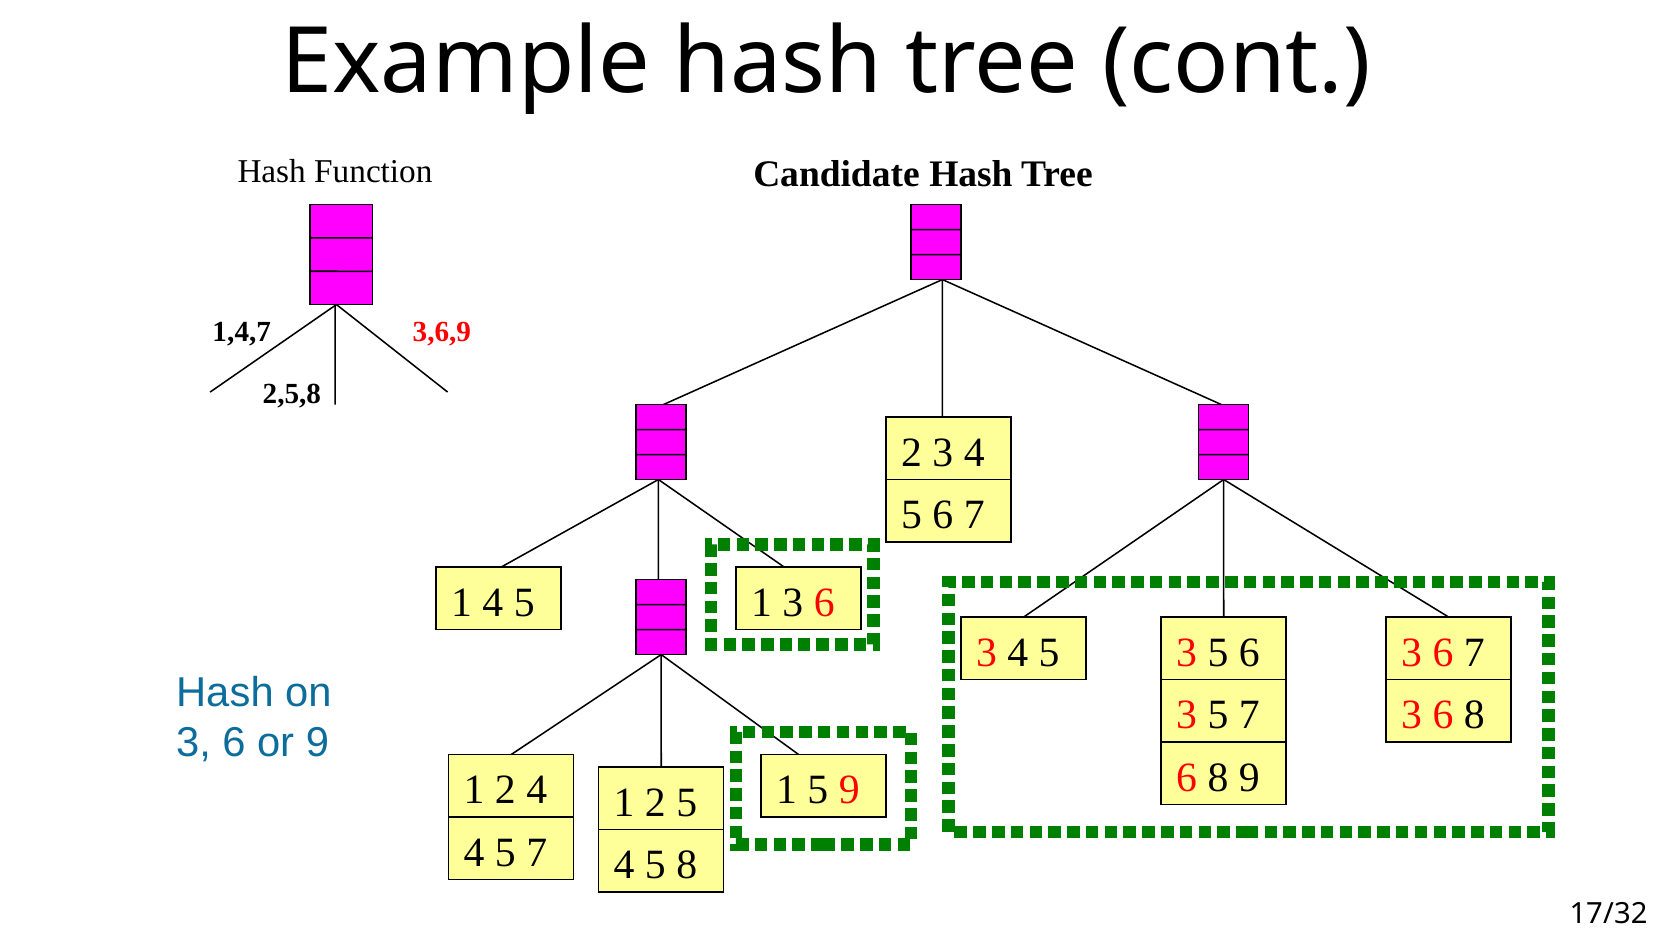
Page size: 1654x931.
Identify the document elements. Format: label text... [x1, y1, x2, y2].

text_box 2,5,8 [247, 367, 337, 417]
text_box [636, 579, 687, 603]
text_box 1,4,7 [197, 304, 287, 355]
text_box [310, 239, 373, 270]
text_box [563, 754, 574, 880]
text_box [911, 204, 962, 228]
text_box [875, 754, 887, 817]
text_box [310, 273, 373, 305]
text_box 3 5 7 [1161, 679, 1275, 742]
text_box [911, 231, 962, 253]
text_box 1 4 5 [436, 567, 550, 632]
text_box 4 5 8 [598, 829, 713, 895]
text_box [636, 606, 687, 628]
text_box [1198, 456, 1249, 480]
text_box 1 5 9 [761, 754, 875, 820]
text_box 1 3 6 [736, 567, 850, 632]
text_box [636, 631, 687, 655]
text_box 1 2 4 [448, 754, 563, 817]
text_box [850, 567, 862, 630]
text_box [550, 567, 562, 630]
text_box Hash Function [222, 142, 448, 197]
text_box Candidate Hash Tree [738, 142, 1108, 202]
text_box [911, 256, 962, 280]
text_box 5 6 7 [886, 479, 1000, 545]
title Example hash tree (cont.) [82, 0, 1571, 122]
text_box 6 8 9 [1161, 742, 1275, 807]
text_box [1198, 404, 1249, 428]
text_box [636, 404, 687, 428]
text_box 1 2 5 [598, 767, 713, 829]
text_box 3 4 5 [961, 617, 1075, 682]
text_box [1198, 431, 1249, 453]
text_box 4 5 7 [448, 817, 563, 882]
text_box 3 6 8 [1386, 679, 1500, 745]
text_box [636, 456, 687, 480]
text_box [310, 204, 373, 237]
text_box [636, 431, 687, 453]
text_box [713, 767, 724, 892]
text_box [1075, 617, 1087, 680]
text_box Hash on 3, 6 or 9 [161, 657, 349, 772]
text_box 3 6 7 [1386, 617, 1500, 679]
text_box [1275, 617, 1287, 805]
text_box 3 5 6 [1161, 617, 1275, 679]
text_box [1500, 617, 1512, 742]
text_box 2 3 4 [886, 417, 1000, 479]
text_box 3,6,9 [397, 304, 487, 355]
text_box [1000, 417, 1012, 542]
